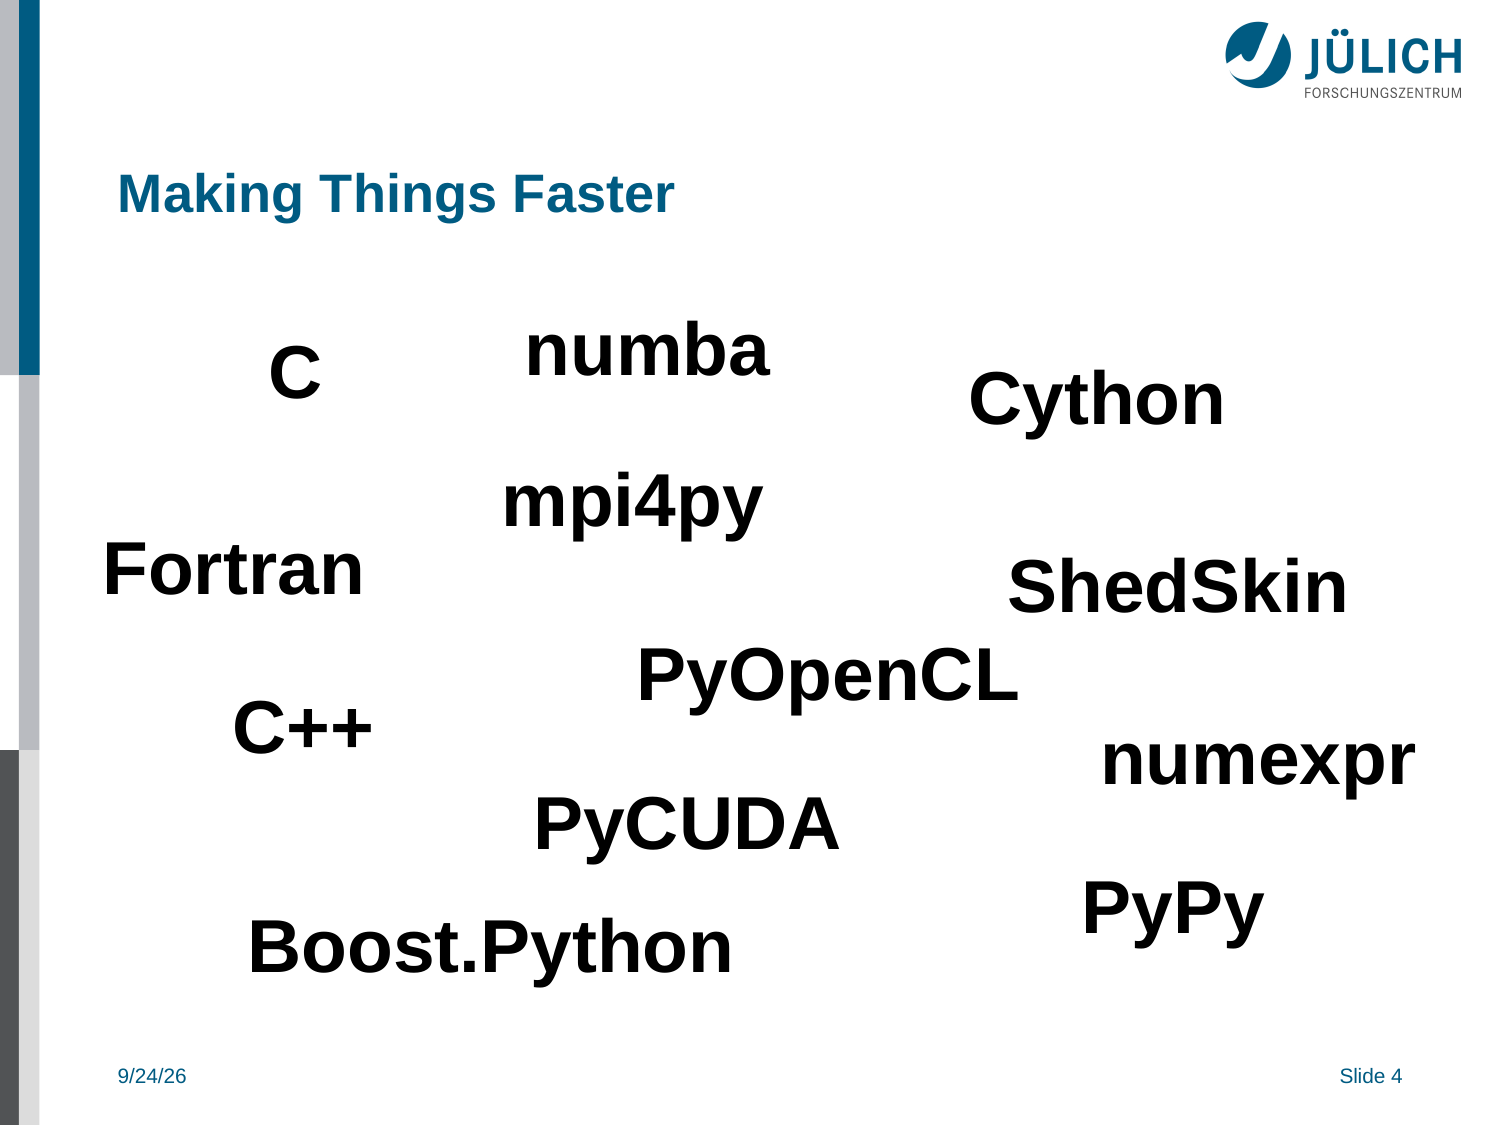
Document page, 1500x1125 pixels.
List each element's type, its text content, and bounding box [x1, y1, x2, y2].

text_box PyOpenCL [622, 618, 1035, 724]
text_box mpi4py [486, 443, 779, 549]
text_box Boost.Python [232, 890, 750, 996]
text_box numba [510, 293, 786, 399]
text_box Fortran [87, 512, 380, 618]
picture [1224, 20, 1461, 98]
text_box numexpr [1085, 701, 1432, 807]
text_box PyPy [1067, 851, 1281, 956]
text_box C [253, 316, 338, 422]
title Making Things Faster [117, 99, 1393, 288]
text_box PyCUDA [518, 767, 857, 872]
text_box C++ [217, 671, 390, 777]
text_box ShedSkin [992, 529, 1365, 635]
text_box Cython [953, 341, 1242, 447]
